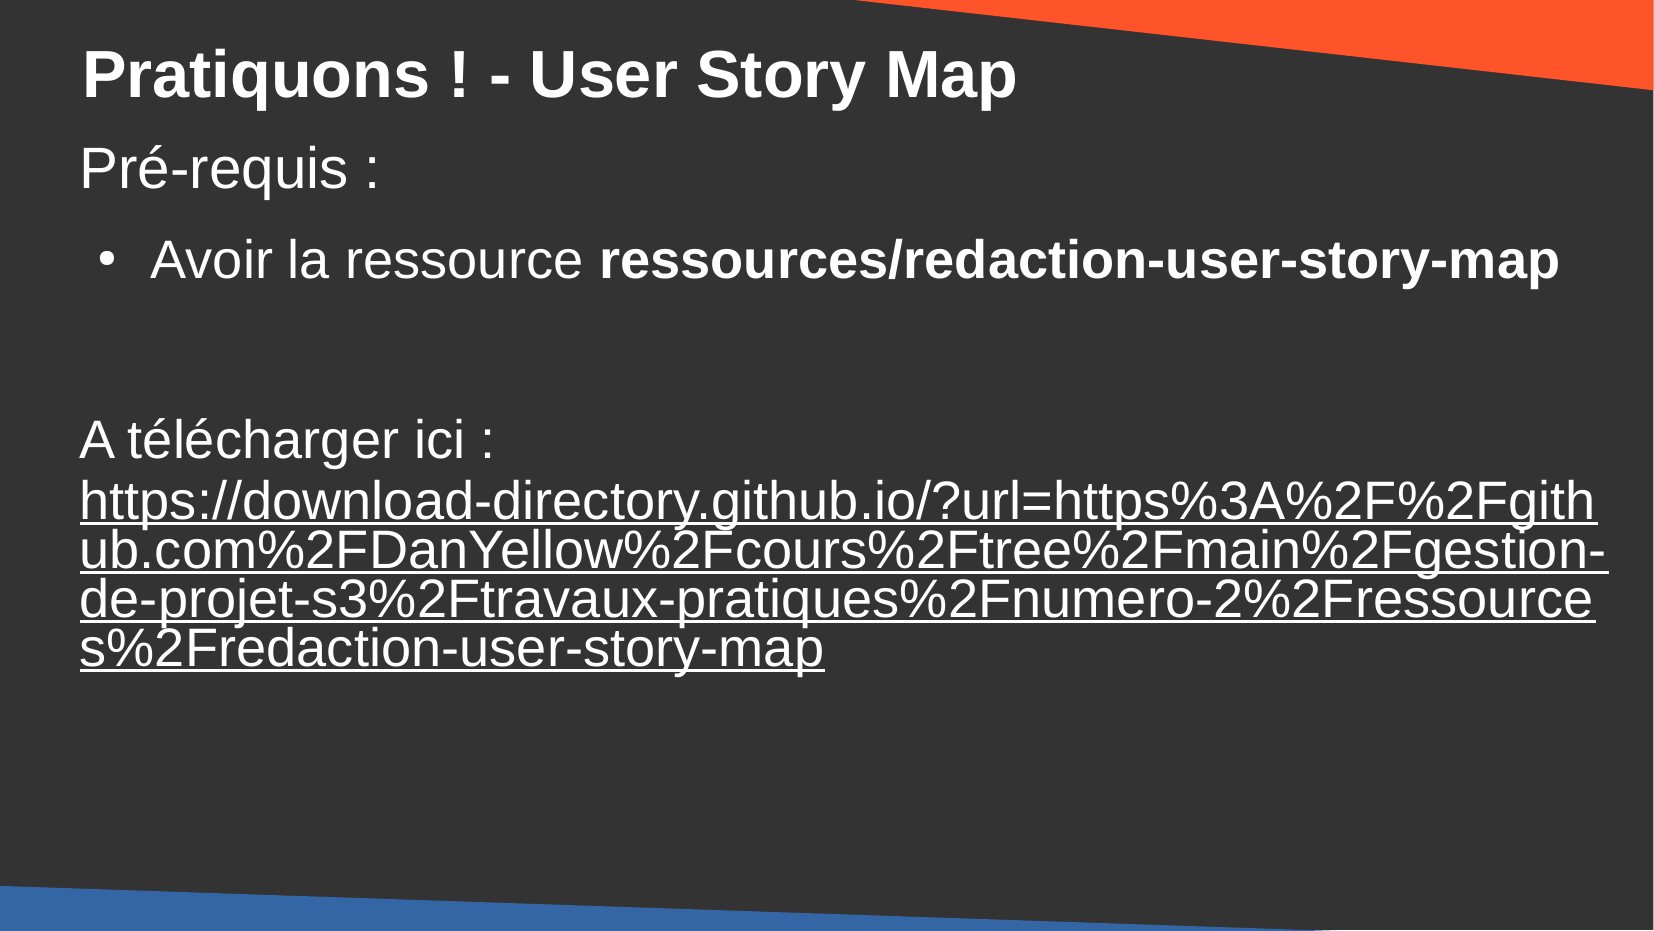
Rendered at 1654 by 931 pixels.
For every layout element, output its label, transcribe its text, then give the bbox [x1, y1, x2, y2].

list Pré-requis : Avoir la ressource ressources/redaction-user-story-map A télécharger ici : https://download-directory.github.io/?url=https%3A%2F%2Fgithub.com%2FDanYellow%2Fcours%2Ftree%2Fmain%2Fgestion-de-projet-s3%2Ftravaux-pratiques%2Fnumero-2%2Fressources%2Fredaction-user-story-map [79, 135, 1619, 721]
text_box [854, 0, 1654, 91]
title Pratiquons ! - User Story Map [82, 37, 1571, 114]
text_box [0, 885, 1337, 931]
